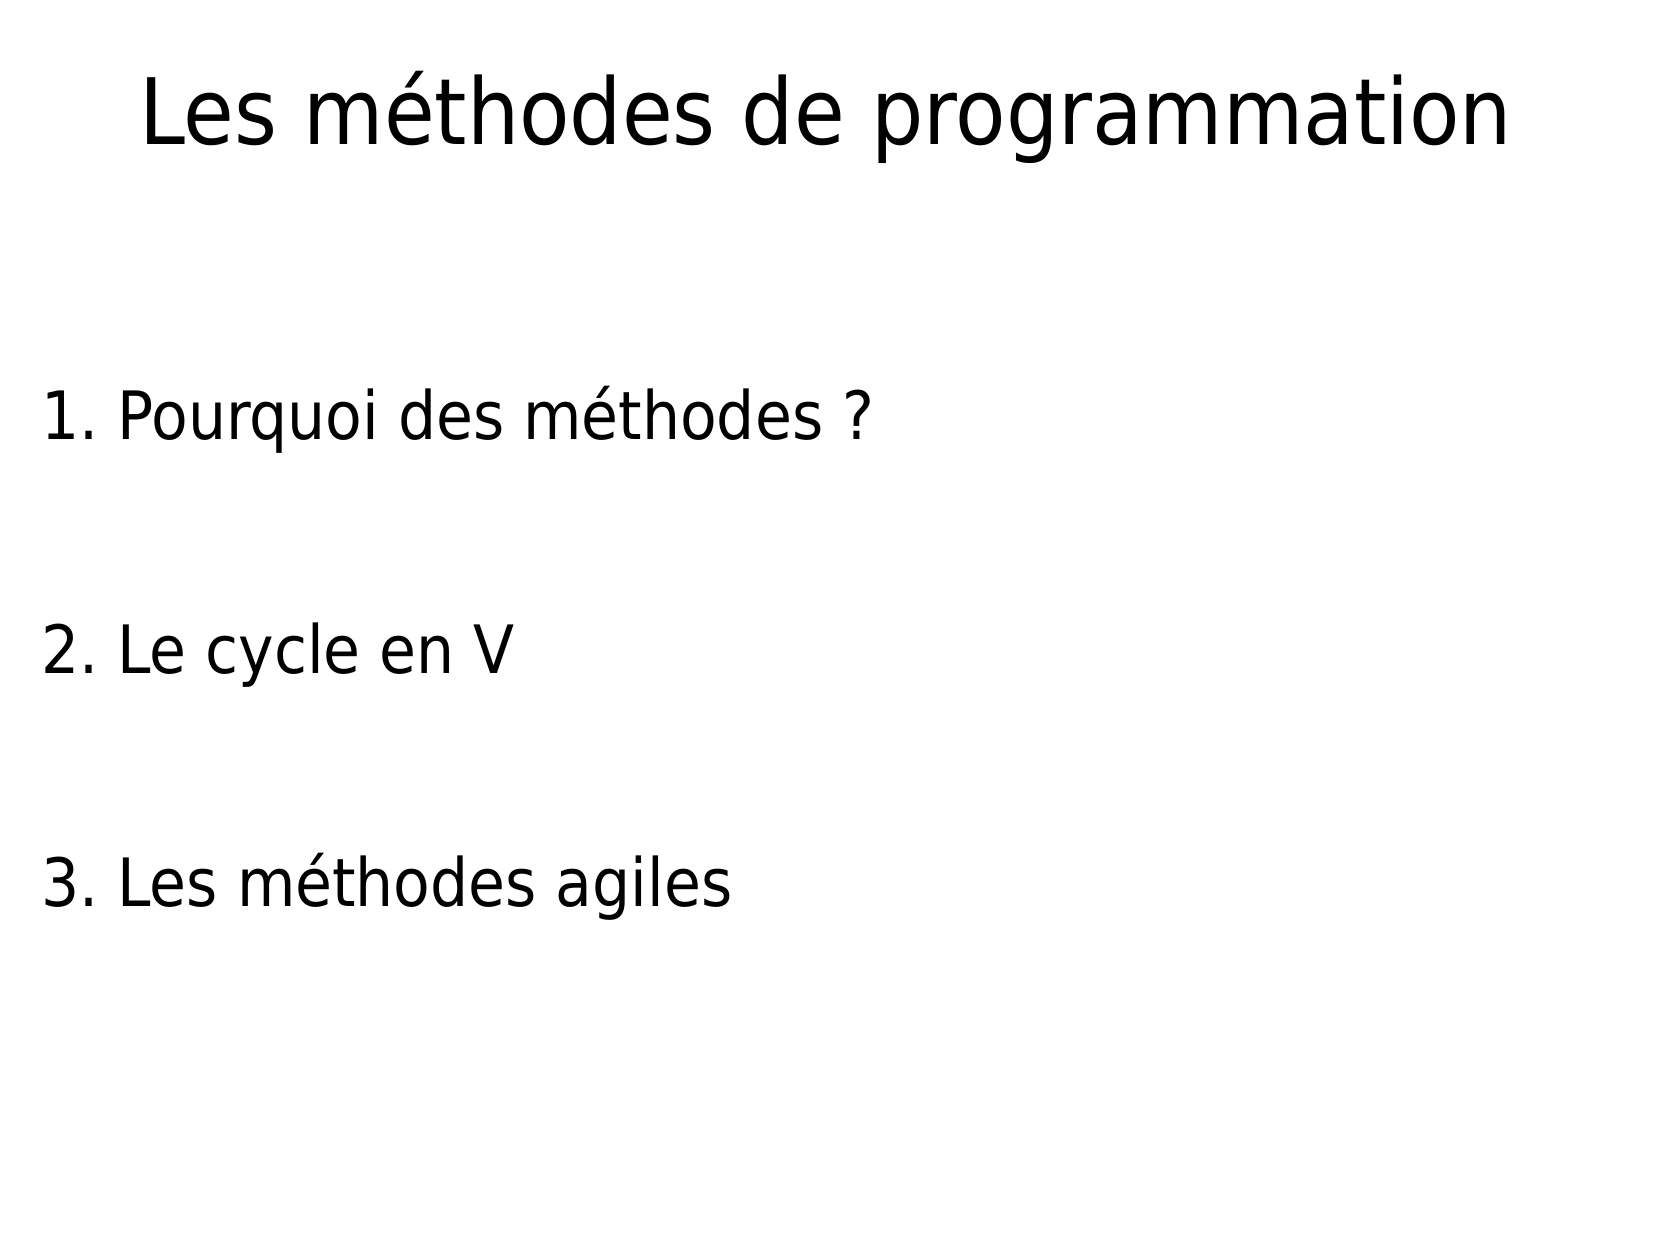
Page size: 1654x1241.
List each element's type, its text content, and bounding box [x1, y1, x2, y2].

title 1. Pourquoi des méthodes ? 2. Le cycle en V 3. Les méthodes agiles [41, 222, 1613, 1183]
title Les méthodes de programmation [41, 12, 1613, 214]
